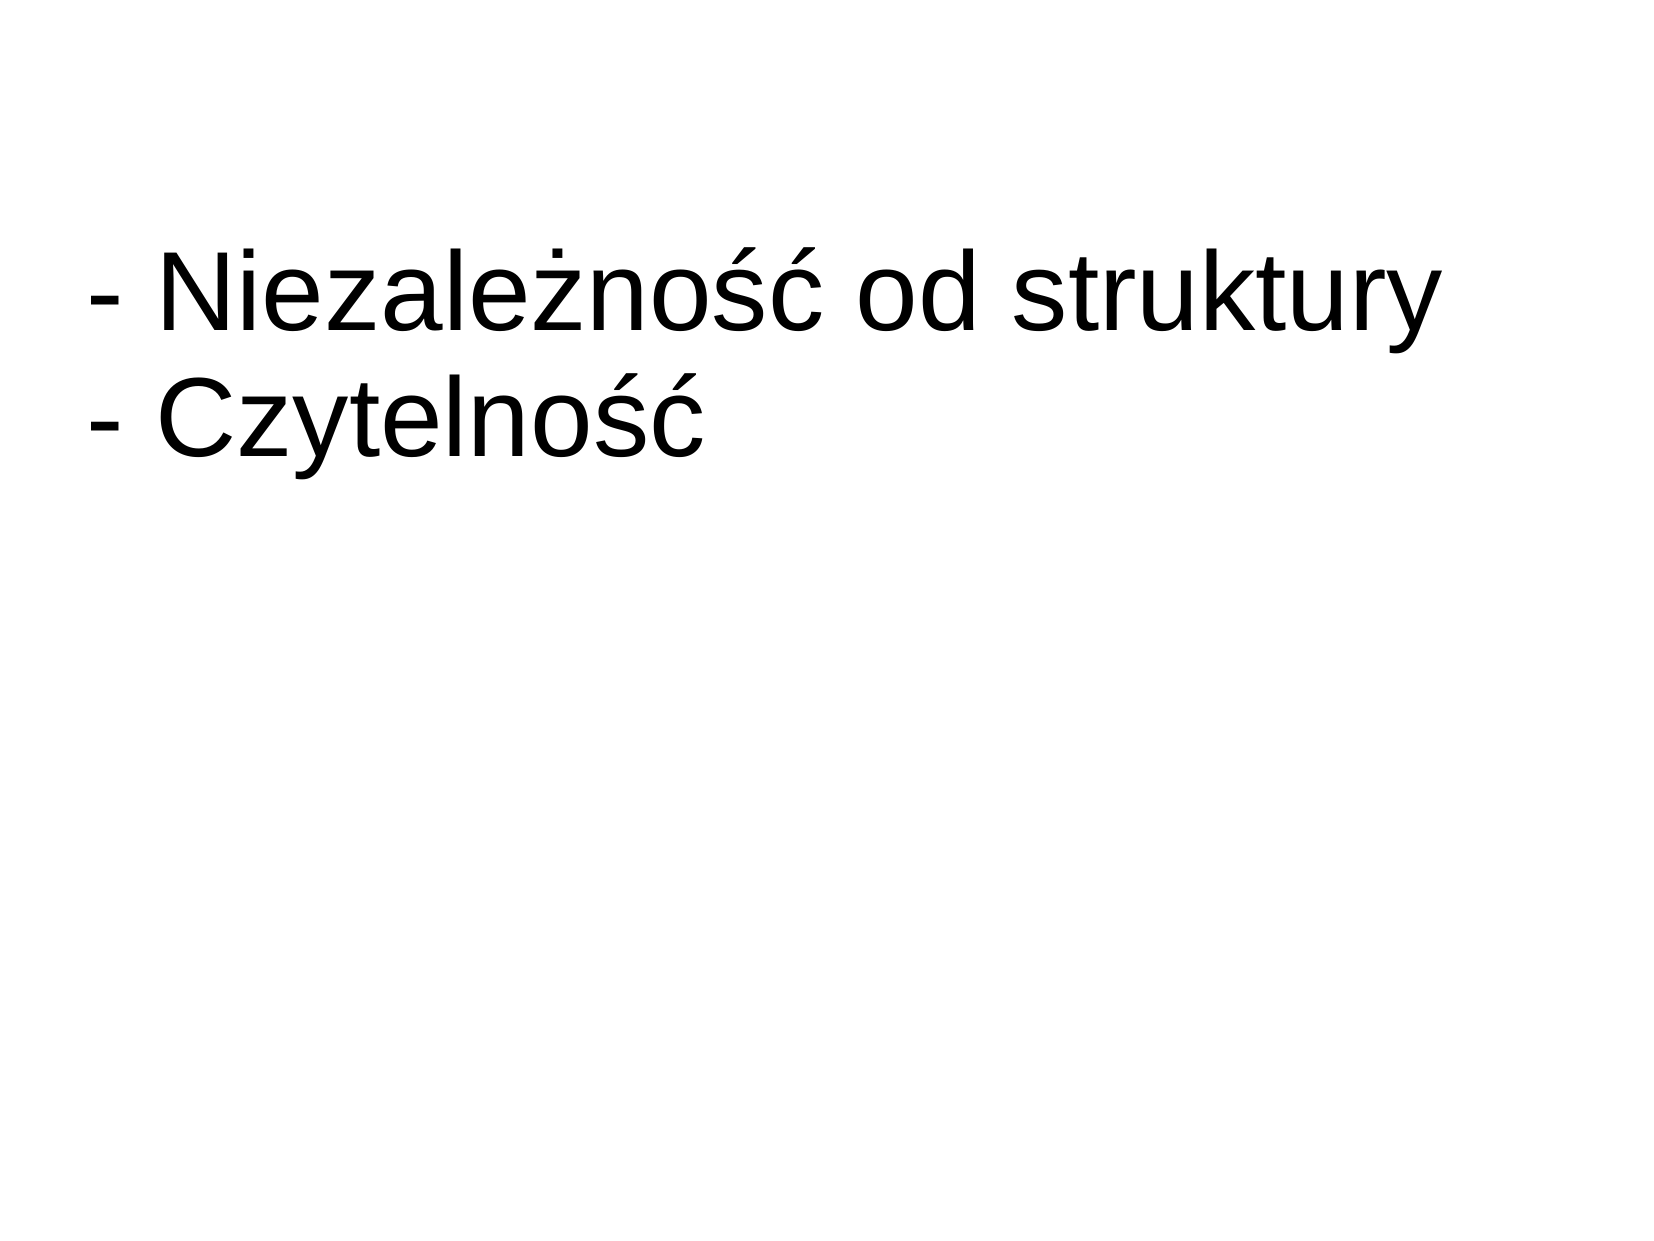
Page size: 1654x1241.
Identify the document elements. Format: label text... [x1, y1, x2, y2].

subtitle - Niezależność od struktury - Czytelność [86, 0, 1576, 960]
